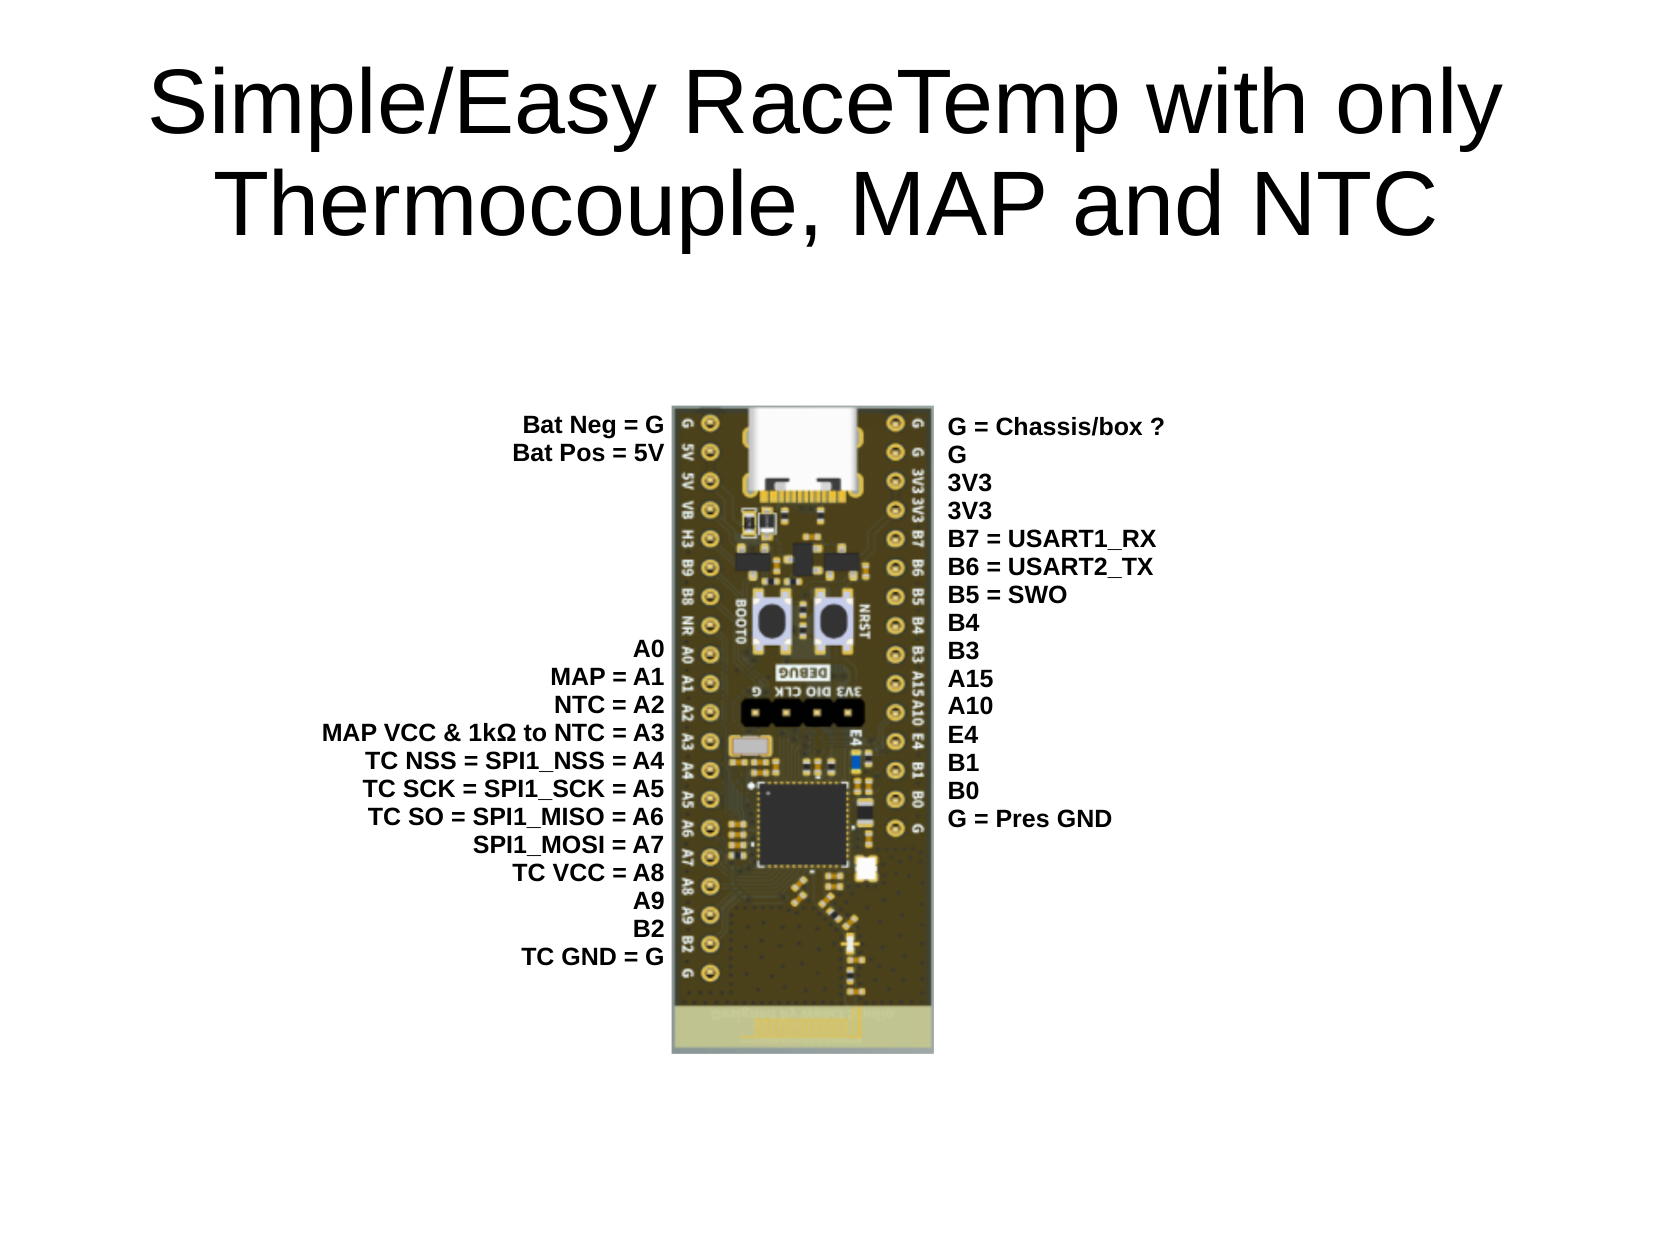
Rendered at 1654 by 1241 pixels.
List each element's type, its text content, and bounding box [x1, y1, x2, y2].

text_box Bat Neg = G Bat Pos = 5V A0 MAP = A1 NTC = A2 MAP VCC & 1kΩ to NTC = A3 TC NSS = SPI1_NSS = A4 TC SCK = SPI1_SCK = A5 TC SO = SPI1_MISO = A6 SPI1_MOSI = A7 TC VCC = A8 A9 B2 TC GND = G [307, 403, 684, 1111]
text_box G = Chassis/box ? G 3V3 3V3 B7 = USART1_RX B6 = USART2_TX B5 = SWO B4 B3 A15 A10 E4 B1 B0 G = Pres GND [933, 405, 1205, 889]
picture [684, 405, 934, 1054]
title Simple/Easy RaceTemp with only Thermocouple, MAP and NTC [82, 49, 1571, 257]
